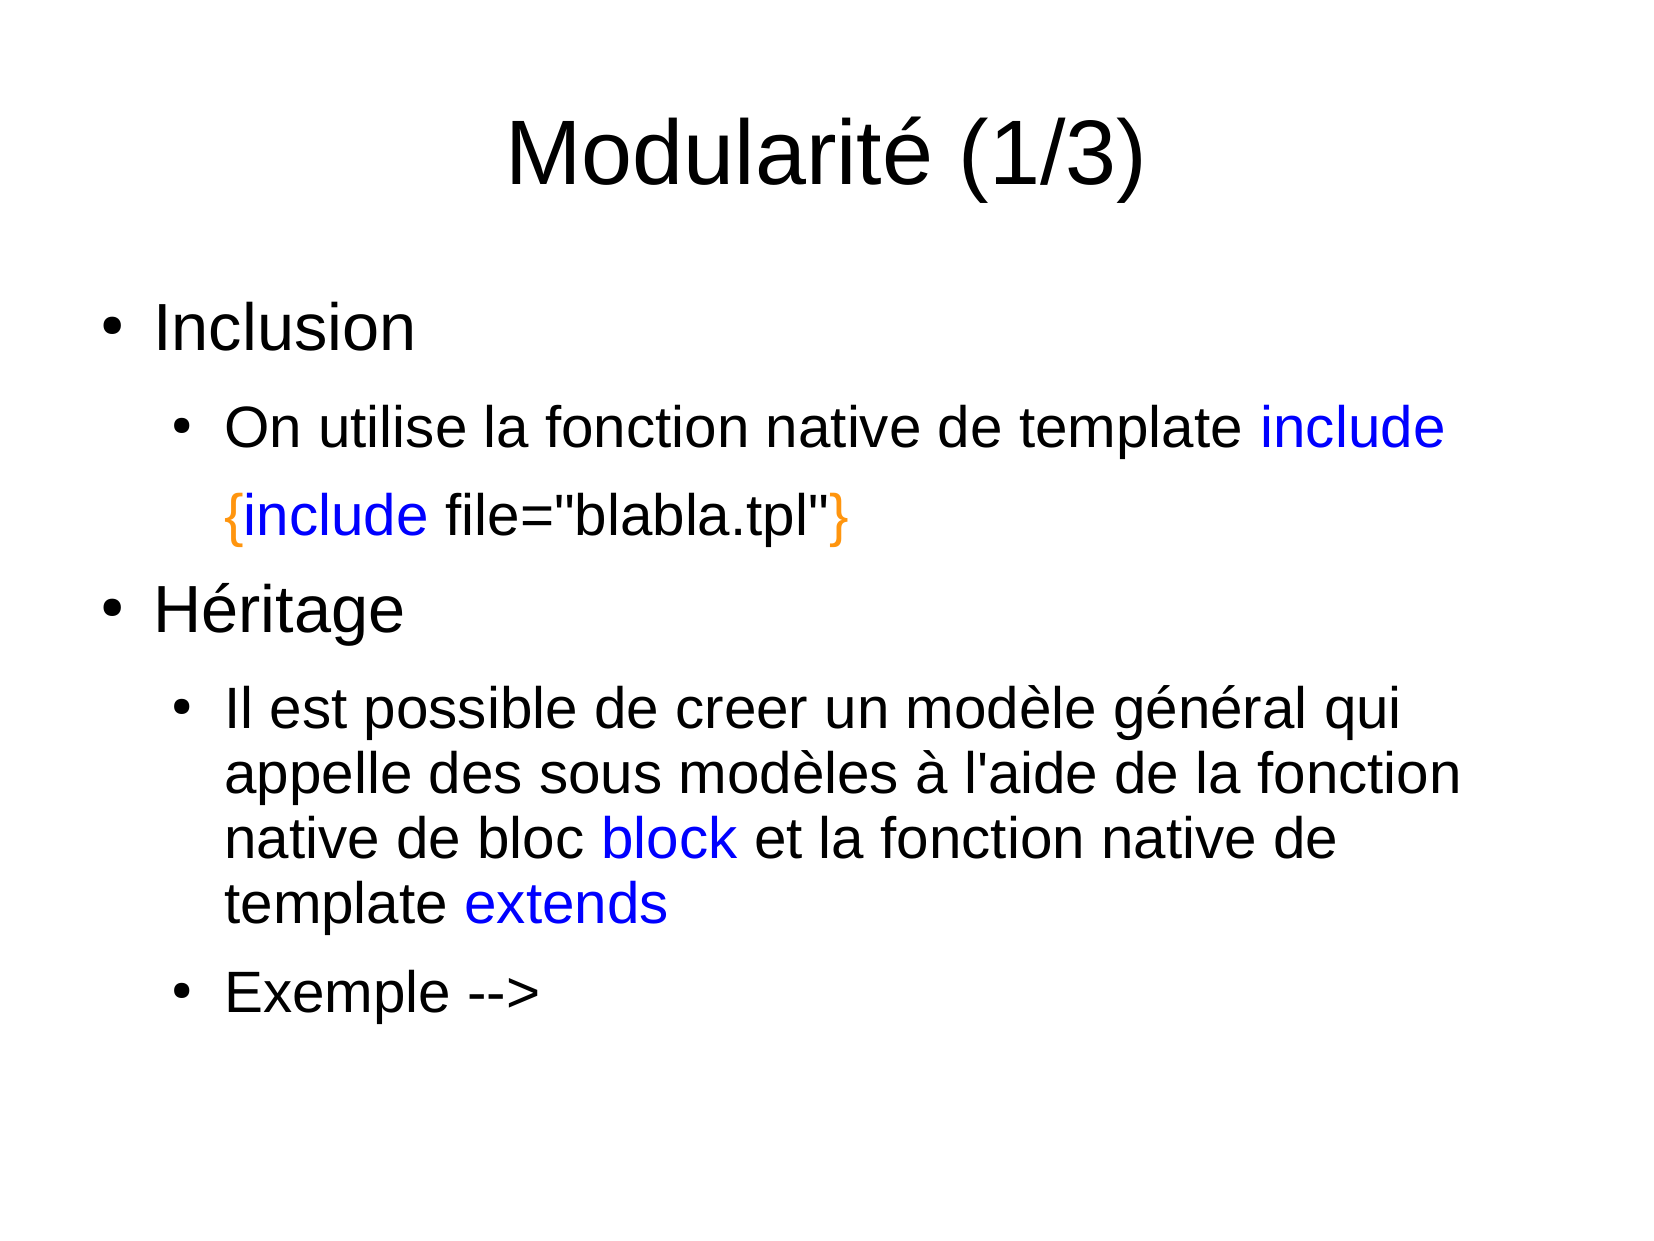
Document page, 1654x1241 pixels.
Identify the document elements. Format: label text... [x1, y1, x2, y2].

list Inclusion On utilise la fonction native de template include {include file="blabla.tpl"} Héritage Il est possible de creer un modèle général qui appelle des sous modèles à l'aide de la fonction native de bloc block et la fonction native de template extends Exemple --> [82, 290, 1571, 1109]
title Modularité (1/3) [82, 49, 1571, 257]
